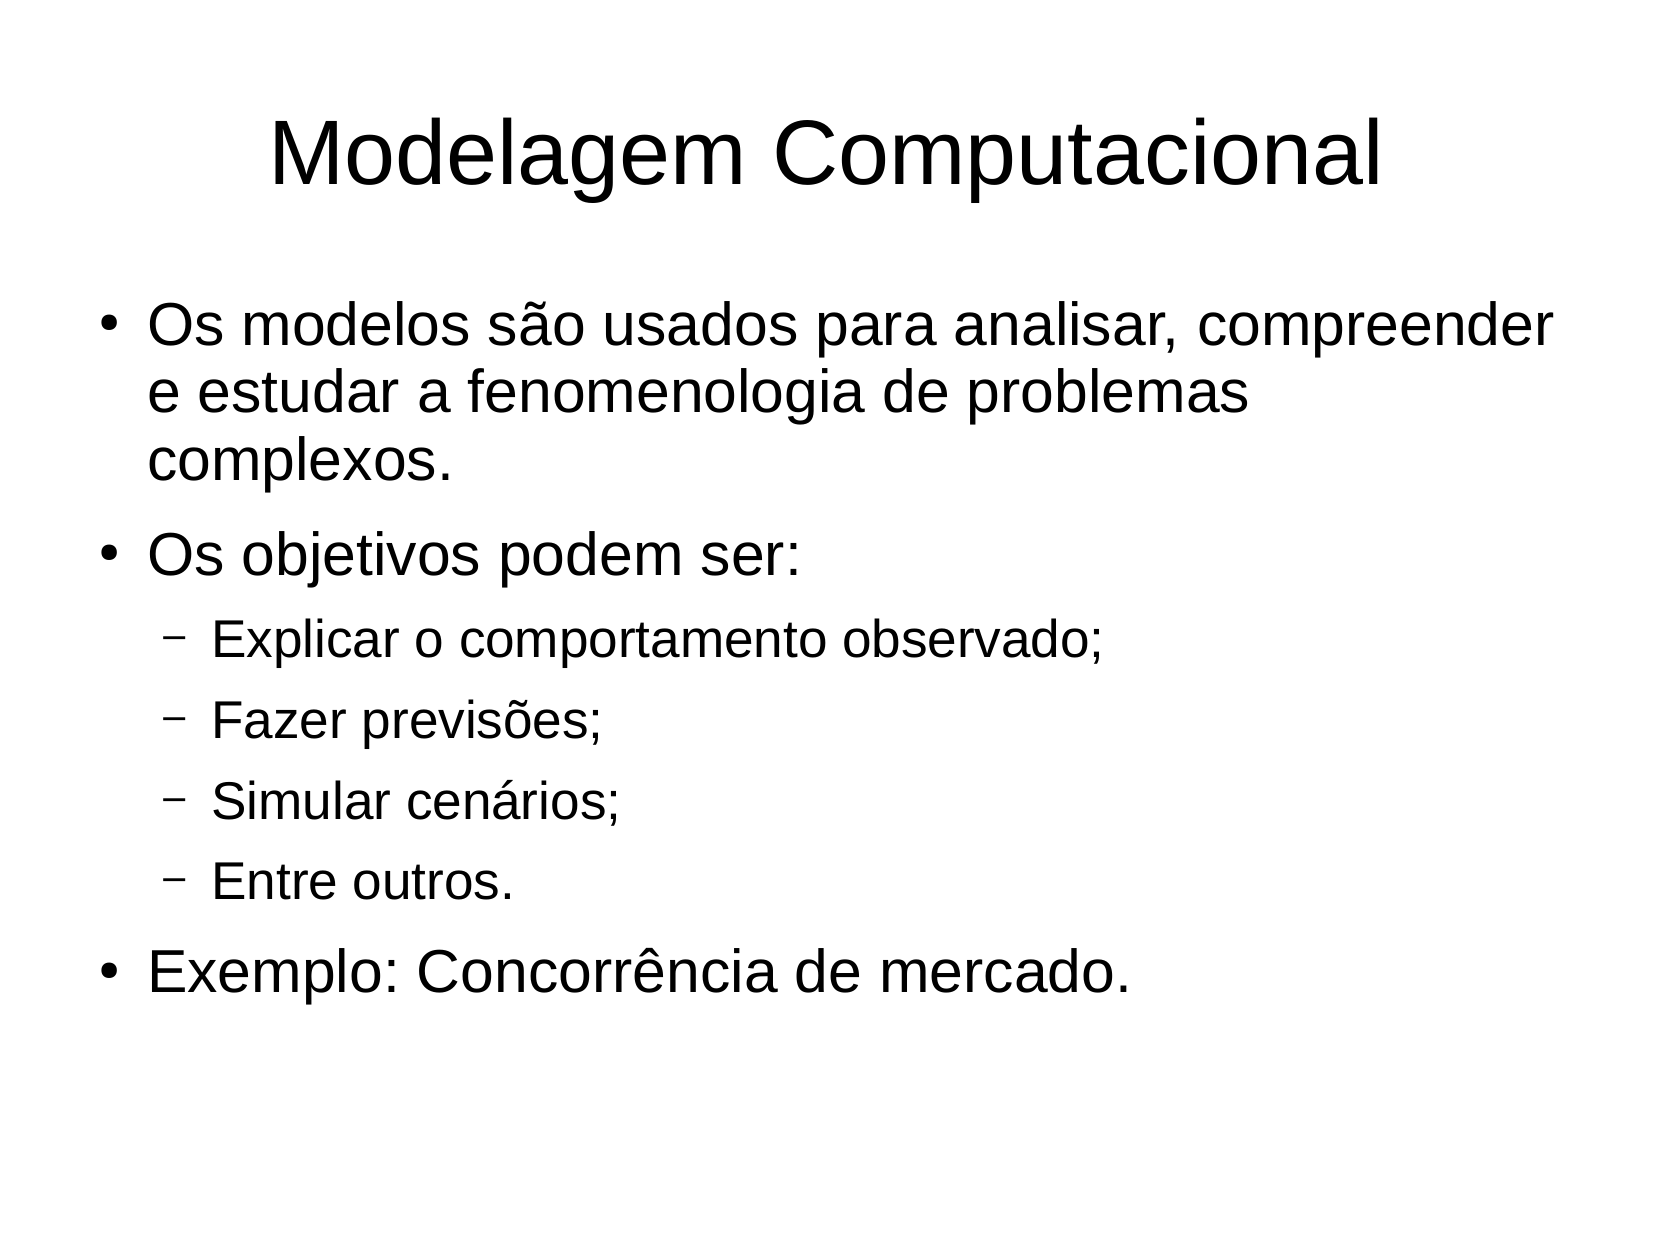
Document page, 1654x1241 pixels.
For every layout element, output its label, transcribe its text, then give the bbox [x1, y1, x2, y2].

title Modelagem Computacional [82, 49, 1571, 257]
list Os modelos são usados para analisar, compreender e estudar a fenomenologia de problemas complexos. Os objetivos podem ser: Explicar o comportamento observado; Fazer previsões; Simular cenários; Entre outros. Exemplo: Concorrência de mercado. [82, 290, 1571, 1010]
